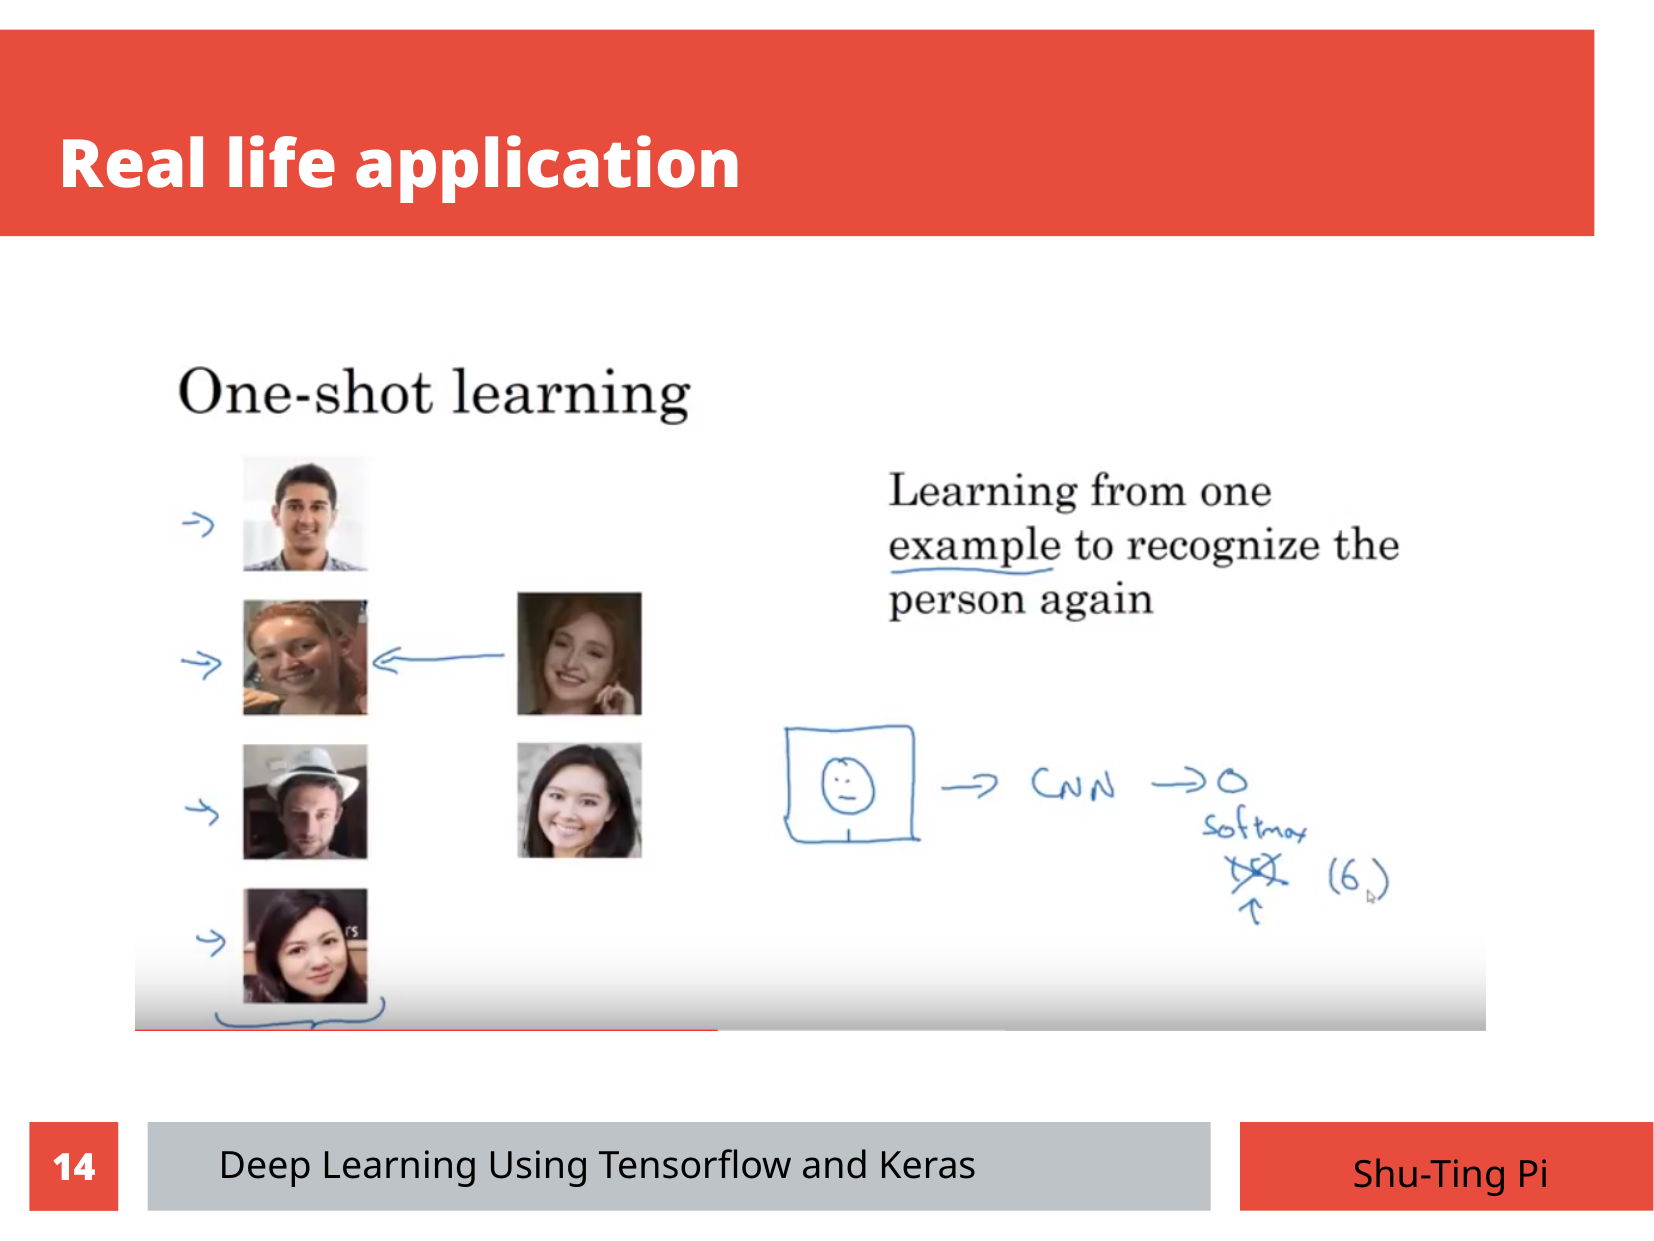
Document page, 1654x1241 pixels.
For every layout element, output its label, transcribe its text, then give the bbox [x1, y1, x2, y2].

picture [135, 340, 1486, 1031]
text_box Deep Learning Using Tensorflow and Keras [204, 1130, 1212, 1217]
text_box Shu-Ting Pi [1338, 1140, 1573, 1203]
title Real life application [59, 59, 1595, 207]
